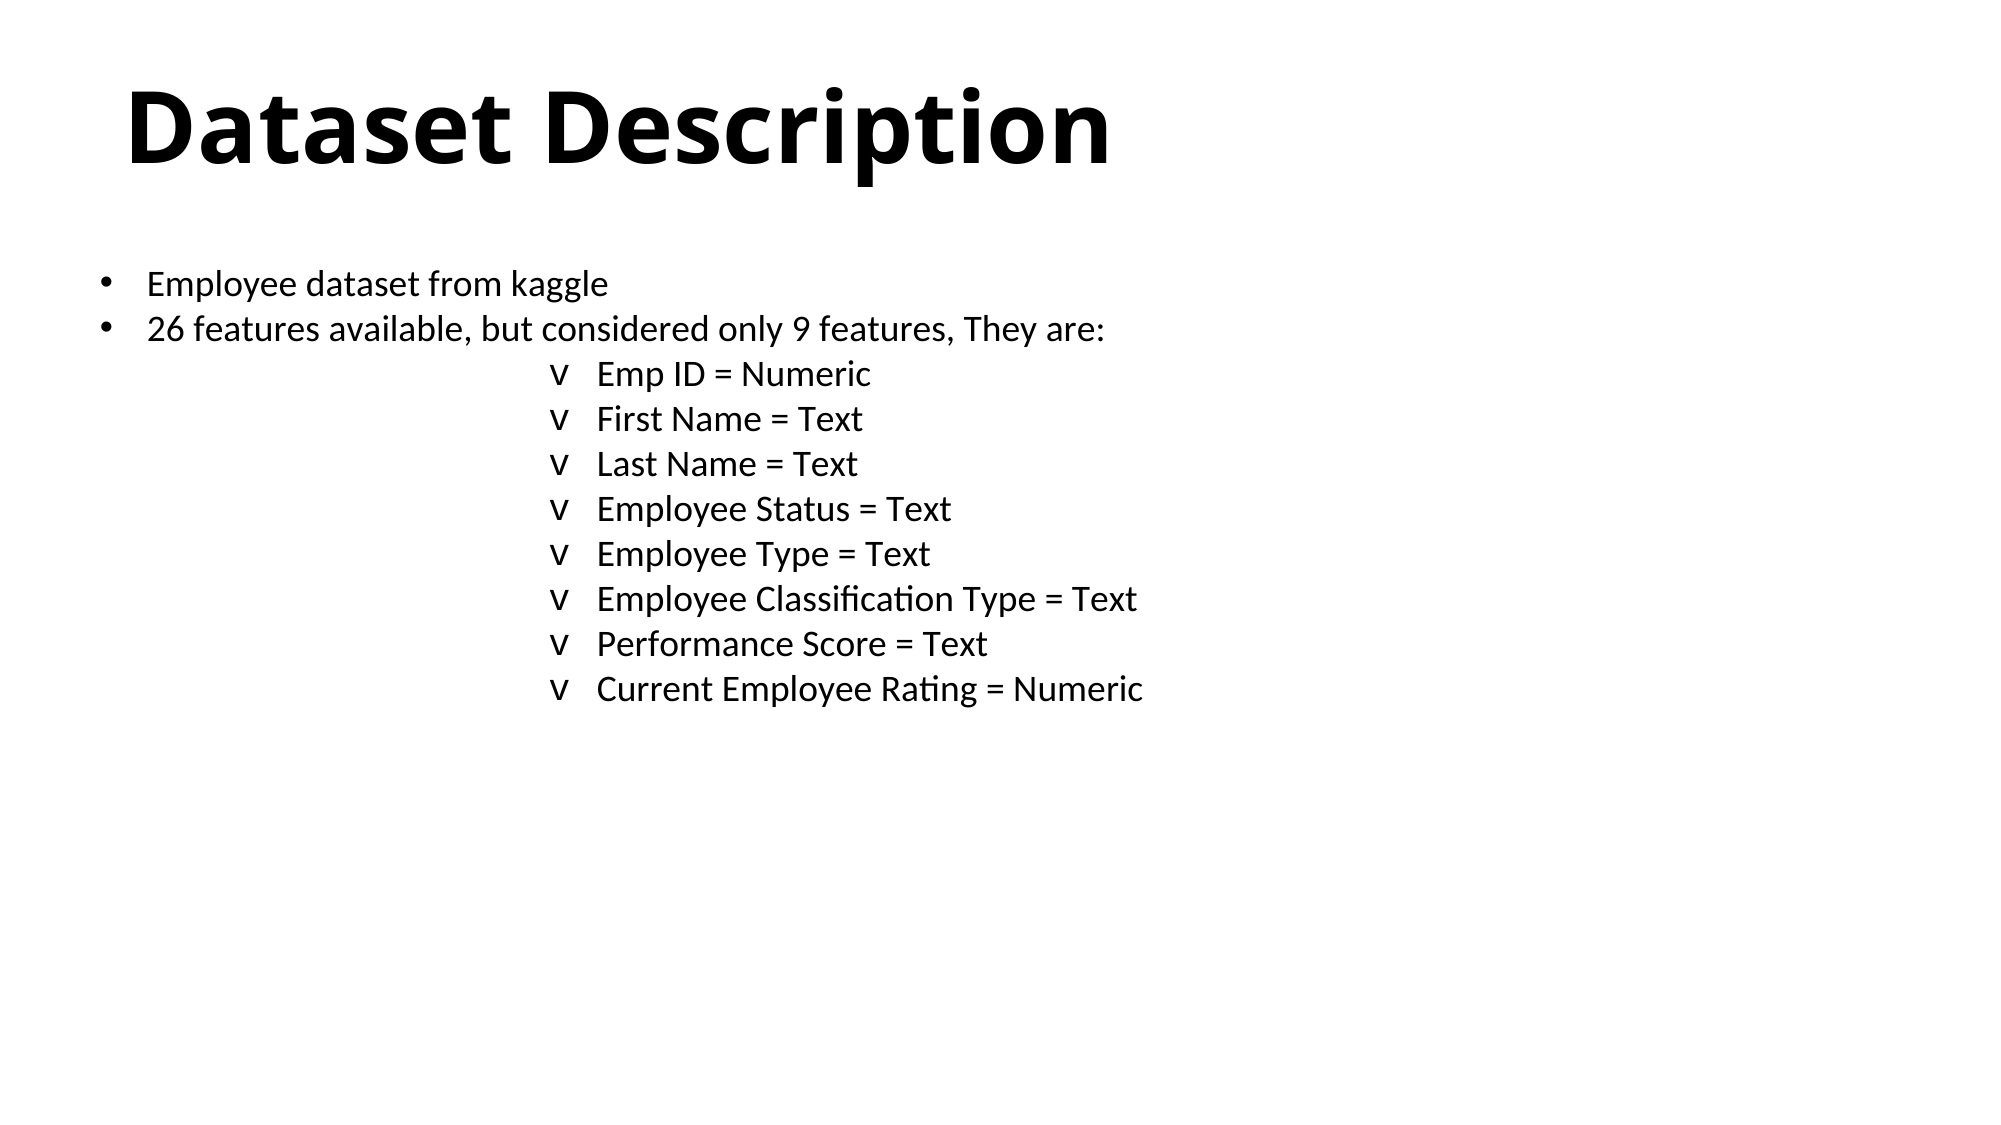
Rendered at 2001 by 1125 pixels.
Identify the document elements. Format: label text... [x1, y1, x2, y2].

list Employee dataset from kaggle 26 features available, but considered only 9 features, They are: Emp ID = Numeric First Name = Text Last Name = Text Employee Status = Text Employee Type = Text Employee Classification Type = Text Performance Score = Text Current Employee Rating = Numeric [99, 258, 1900, 759]
title Dataset Description [123, 63, 1877, 188]
